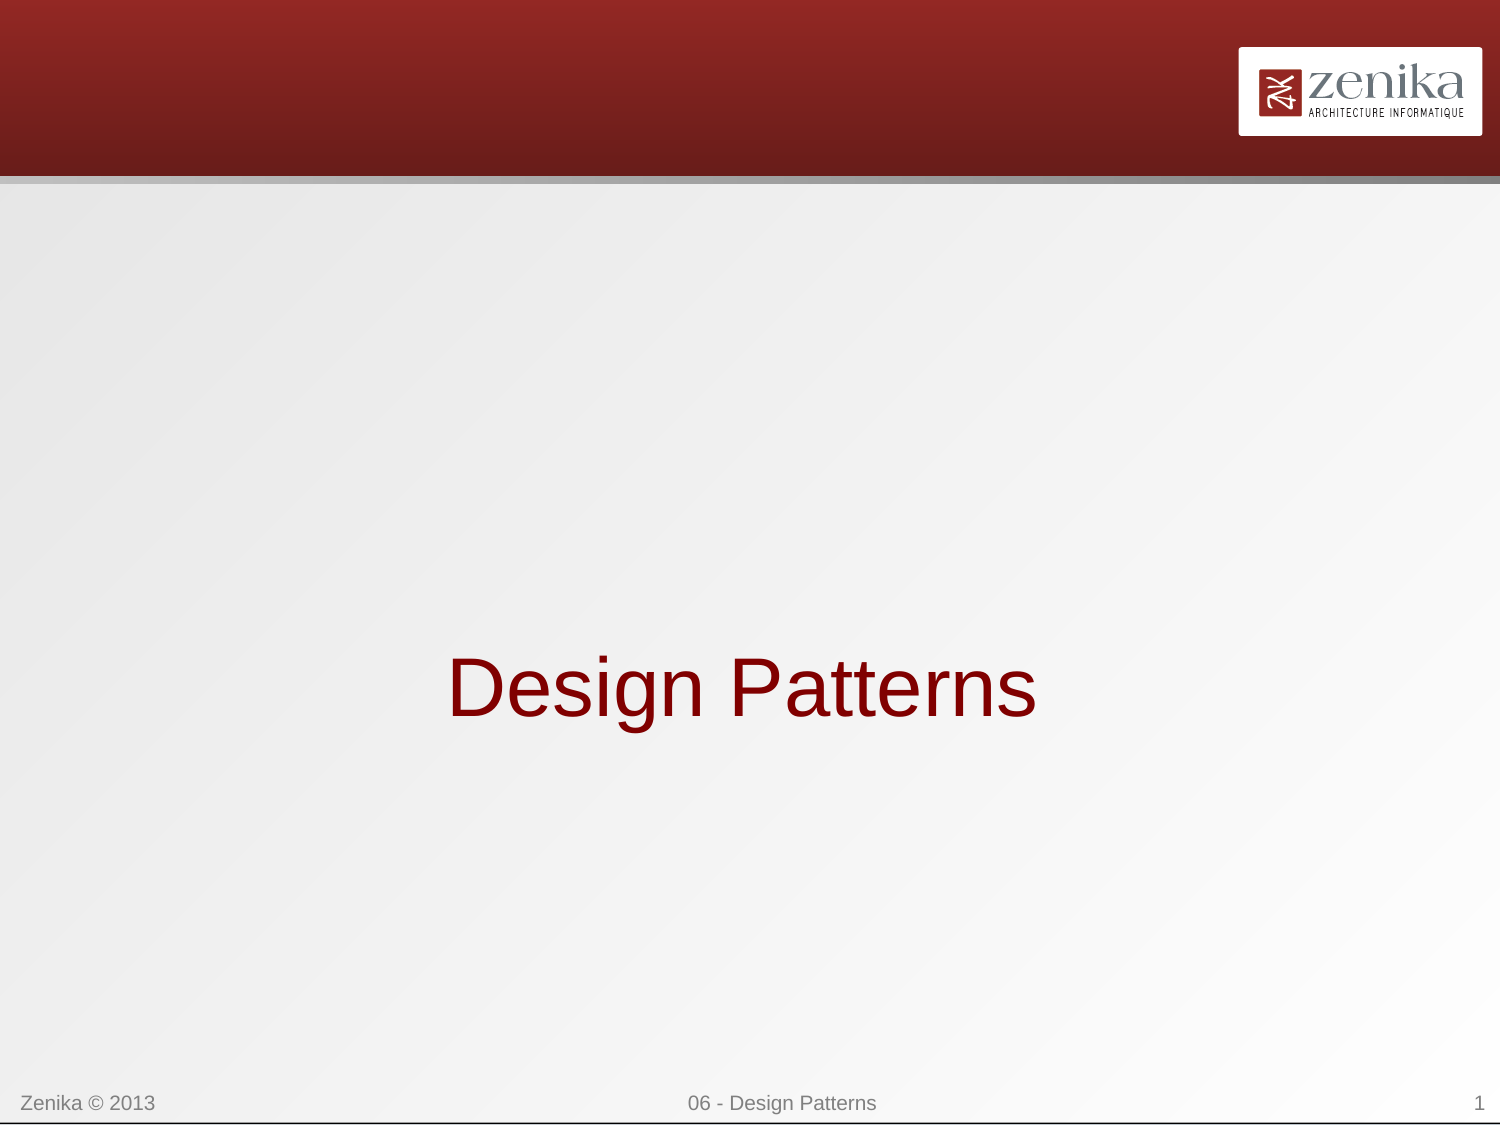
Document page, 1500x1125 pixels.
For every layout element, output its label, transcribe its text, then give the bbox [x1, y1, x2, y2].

subtitle Design Patterns [50, 249, 1435, 1079]
picture [1257, 58, 1464, 125]
